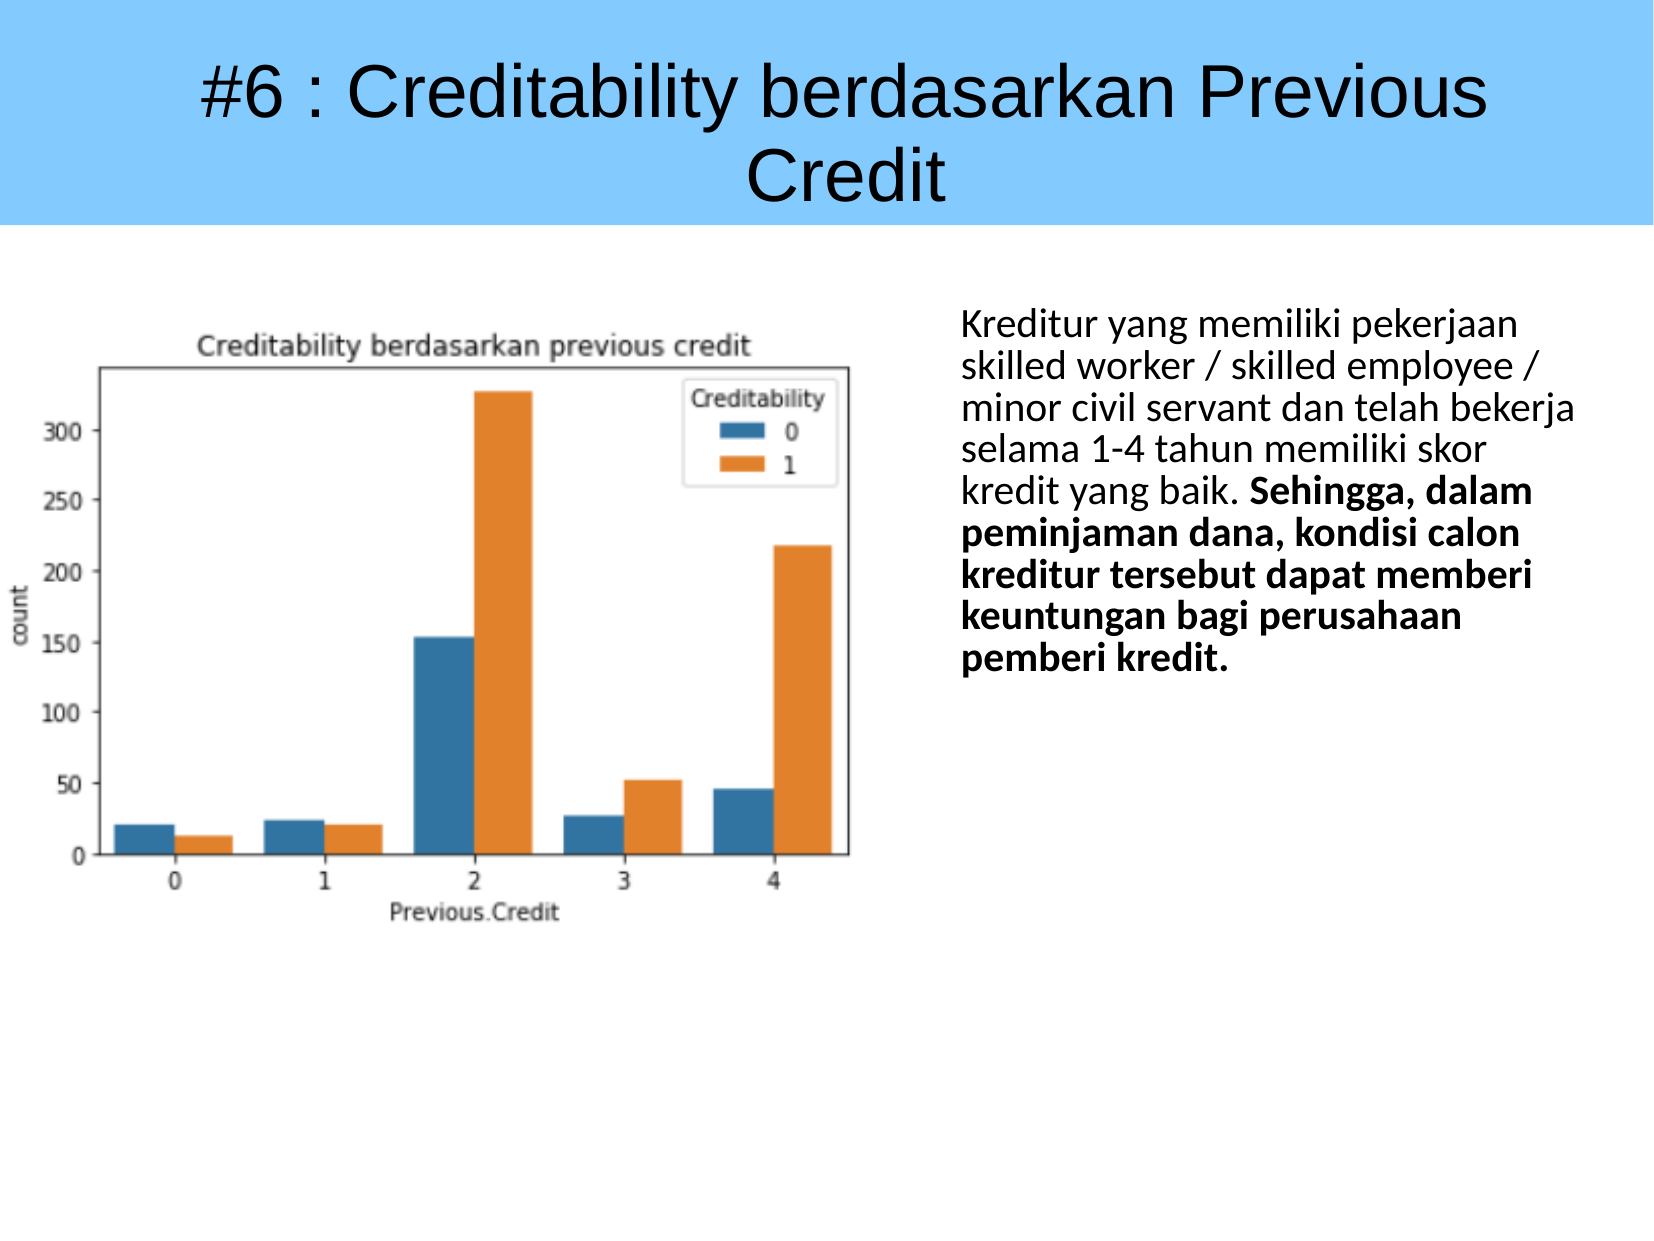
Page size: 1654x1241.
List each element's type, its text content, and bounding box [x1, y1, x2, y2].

title #6 : Creditability berdasarkan Previous Credit [101, 30, 1591, 238]
list Kreditur yang memiliki pekerjaan skilled worker / skilled employee / minor civil servant dan telah bekerja selama 1-4 tahun memiliki skor kredit yang baik. Sehingga, dalam peminjaman dana, kondisi calon kreditur tersebut dapat memberi keuntungan bagi perusahaan pemberi kredit. [889, 306, 1576, 1125]
picture [0, 306, 889, 946]
text_box [0, 0, 1654, 226]
